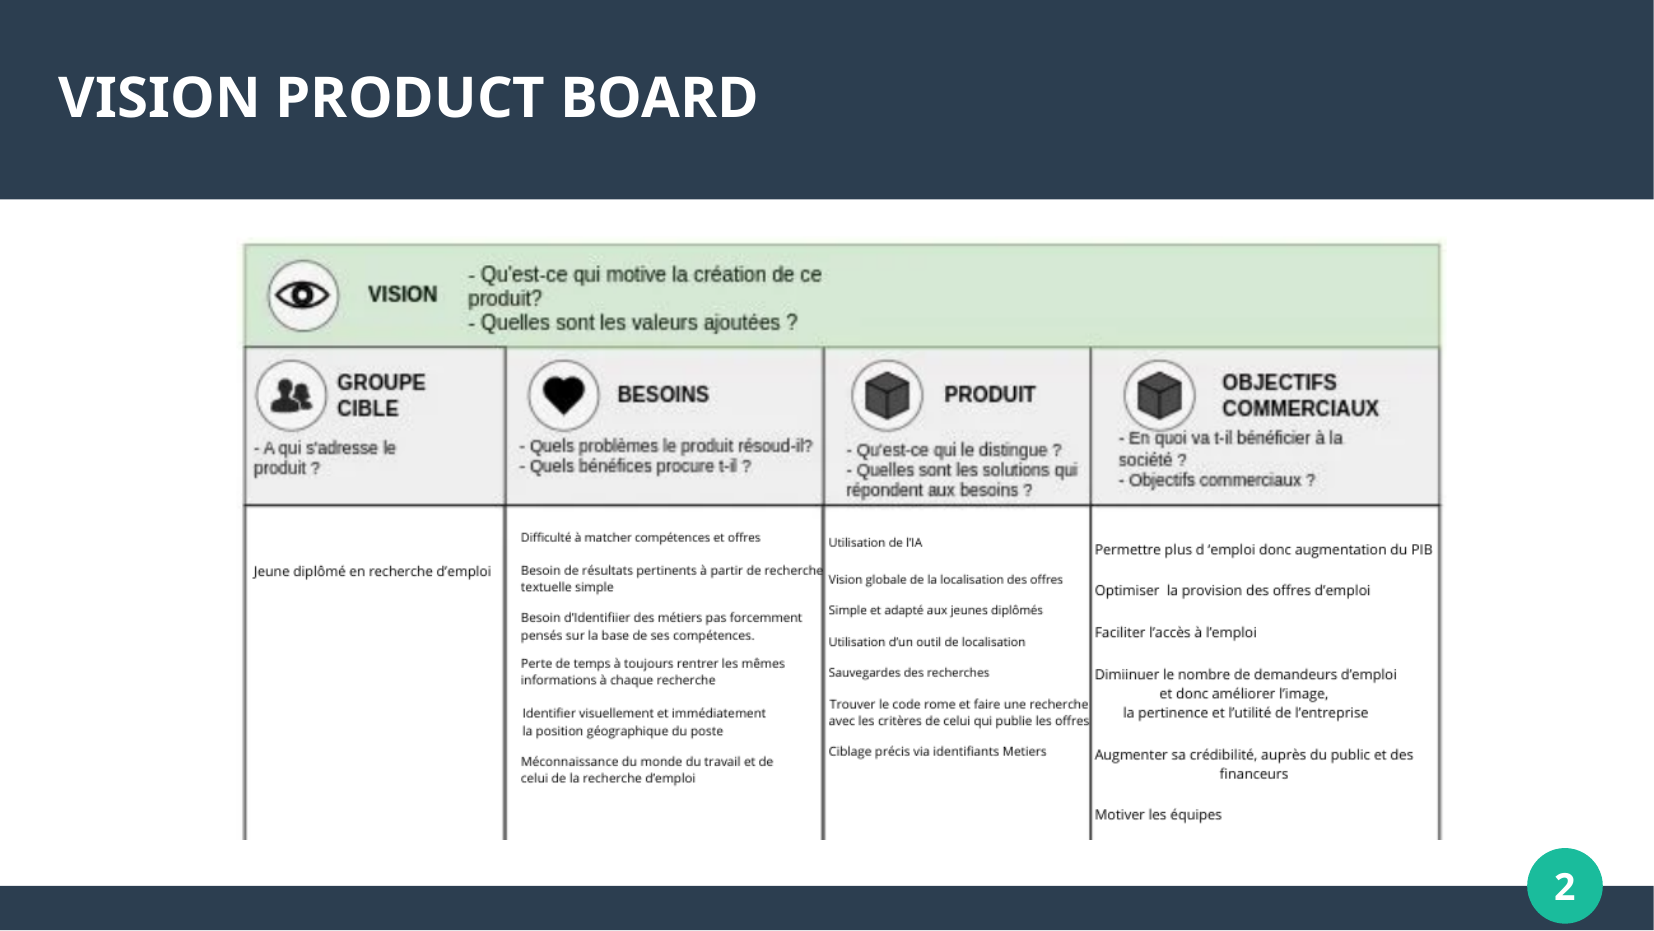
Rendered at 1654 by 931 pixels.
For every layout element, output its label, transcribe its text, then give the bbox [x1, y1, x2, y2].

title VISION PRODUCT BOARD [59, 37, 1595, 156]
picture [236, 236, 1447, 840]
